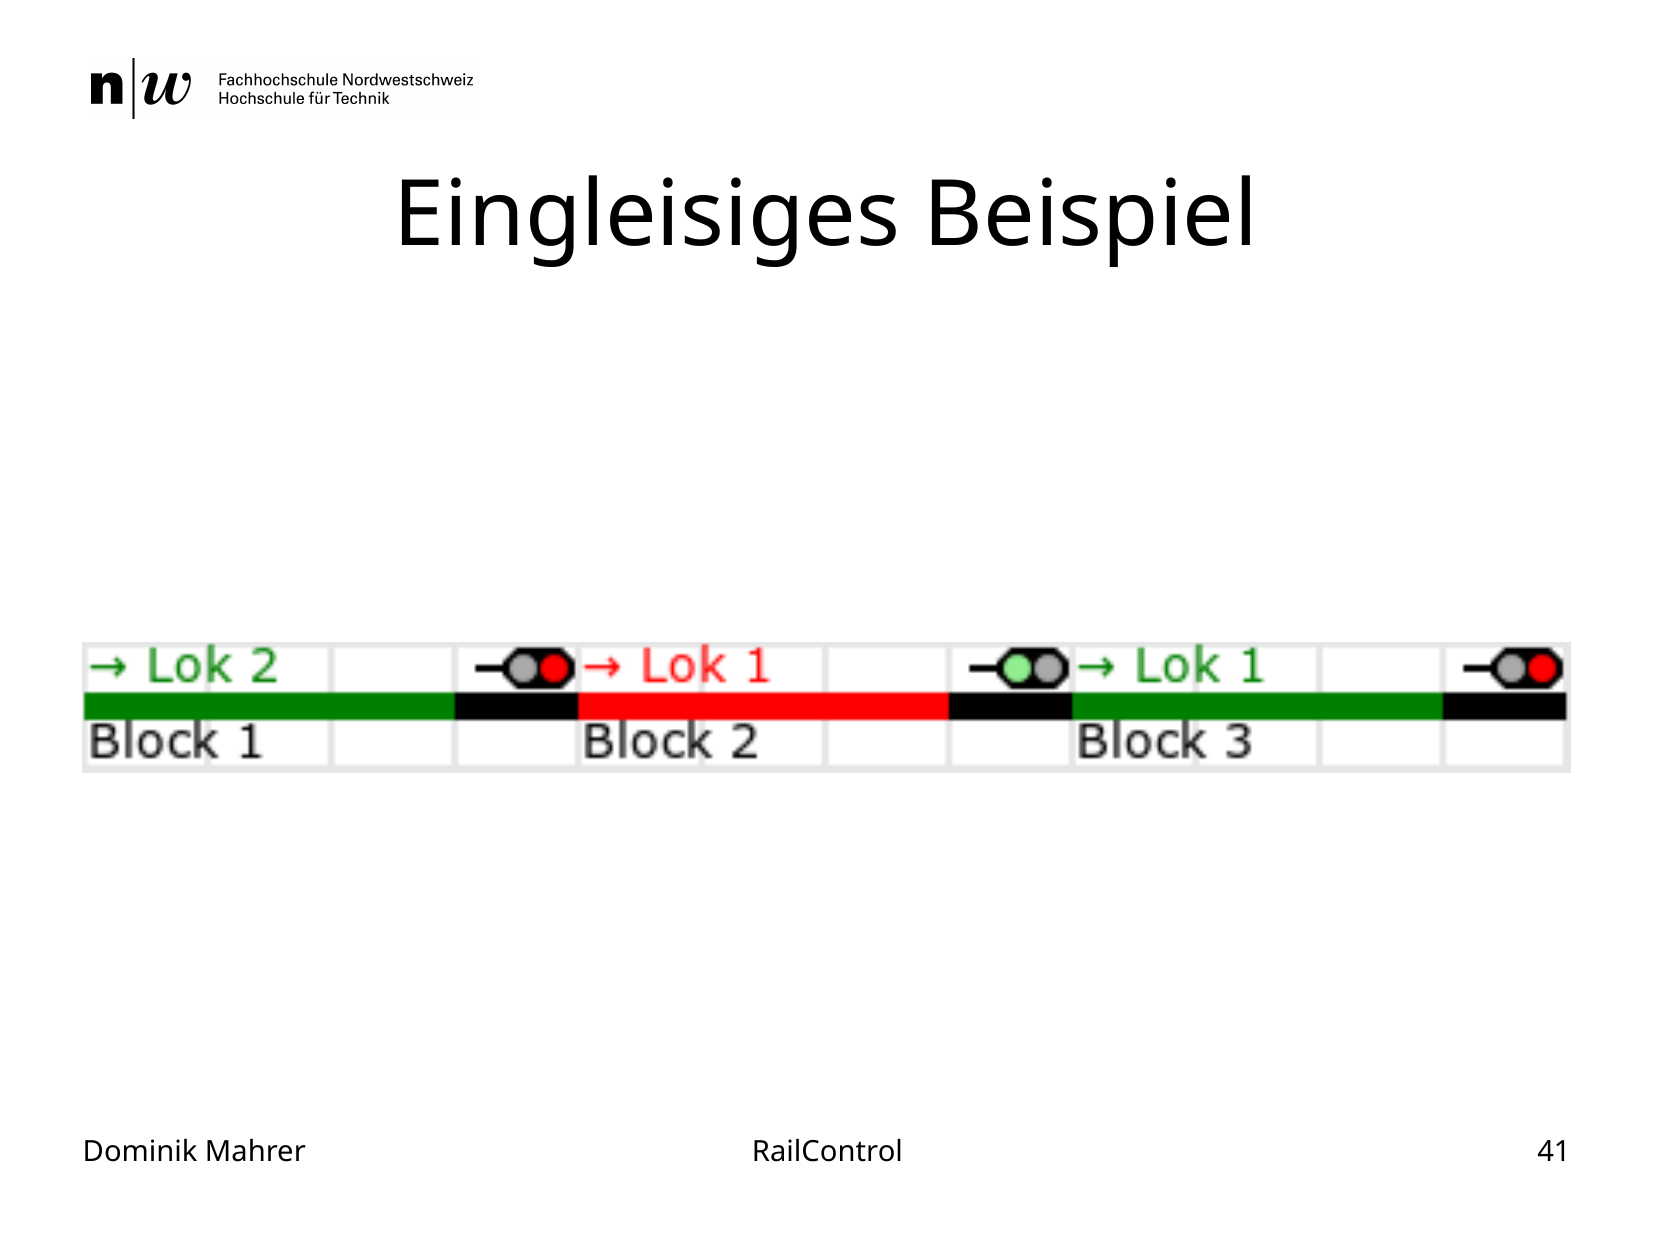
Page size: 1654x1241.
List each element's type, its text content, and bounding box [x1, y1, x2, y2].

title Eingleisiges Beispiel [82, 153, 1571, 267]
picture [82, 642, 1571, 773]
picture [91, 58, 473, 119]
